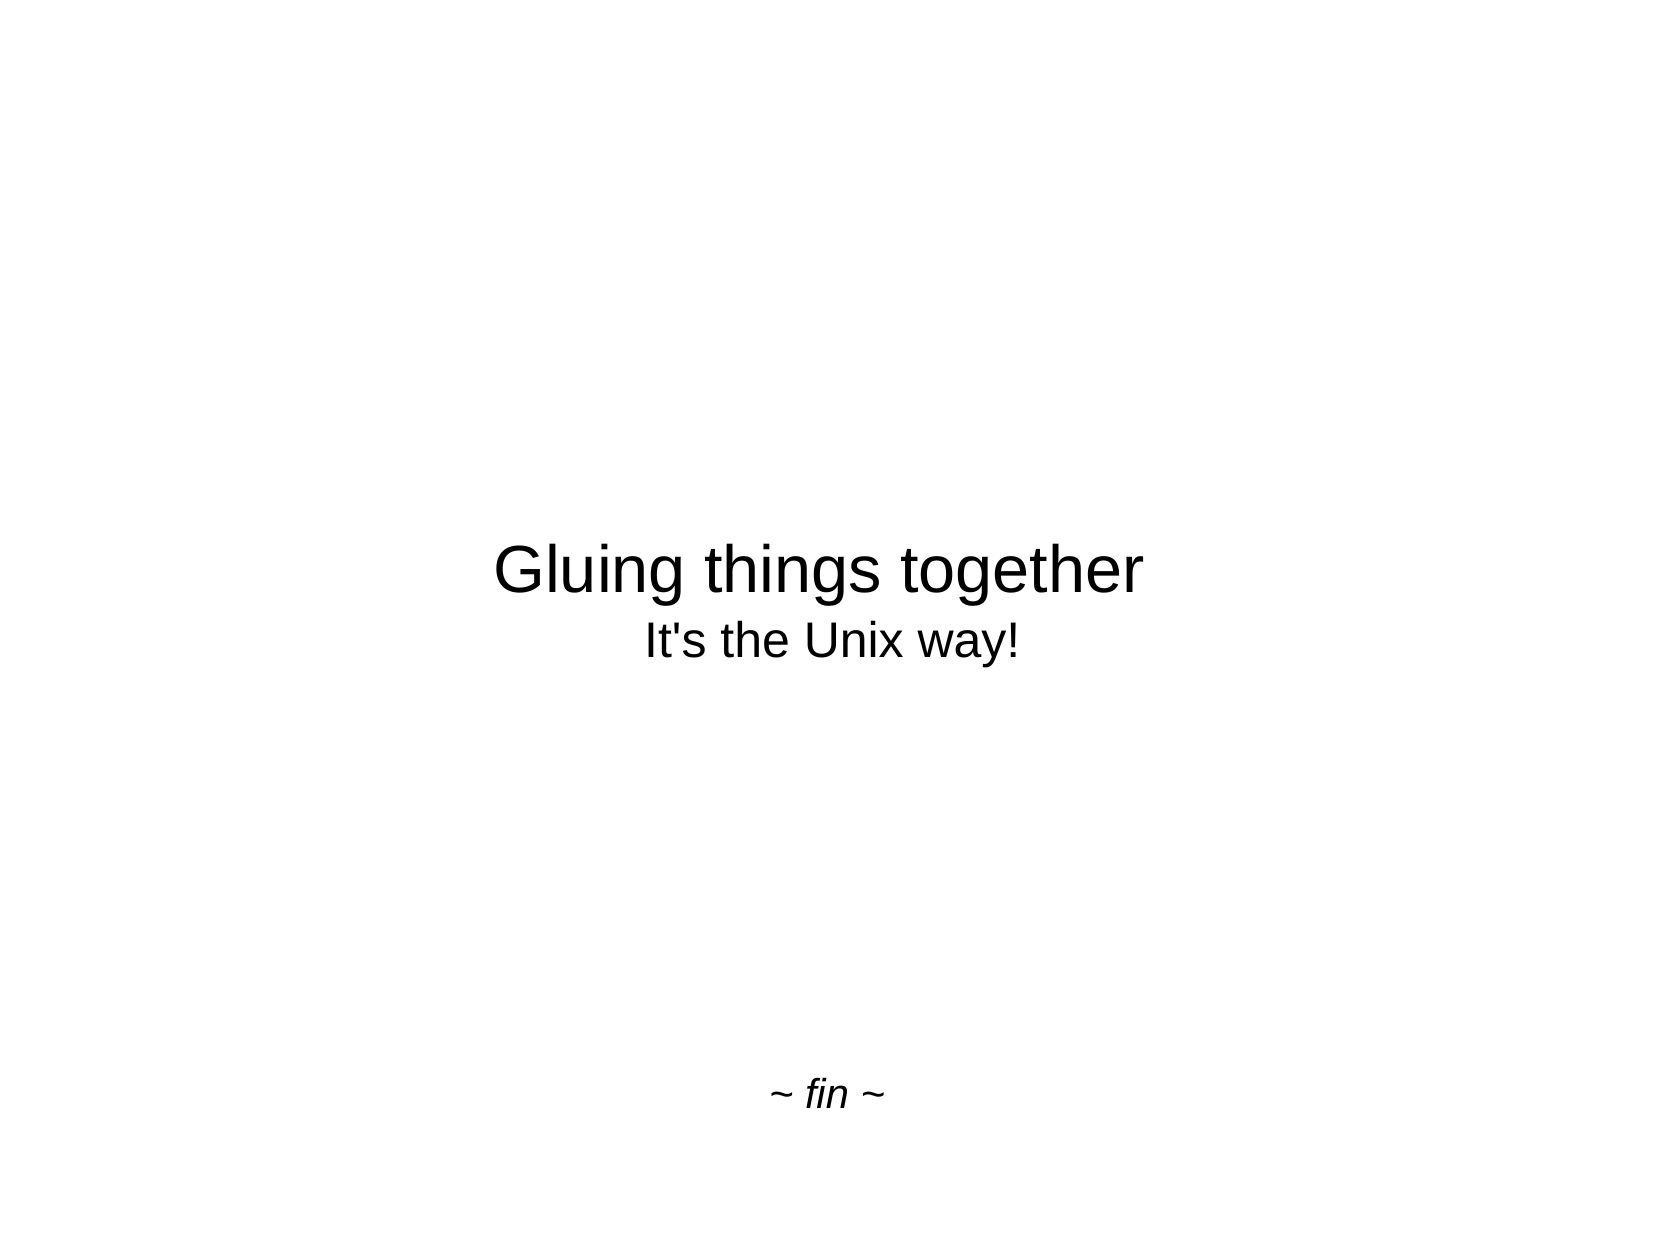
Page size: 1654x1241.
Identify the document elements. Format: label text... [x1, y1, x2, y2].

text_box Gluing things together [478, 525, 1163, 615]
text_box It's the Unix way! [629, 604, 1036, 676]
text_box ~ fin ~ [754, 1063, 901, 1126]
